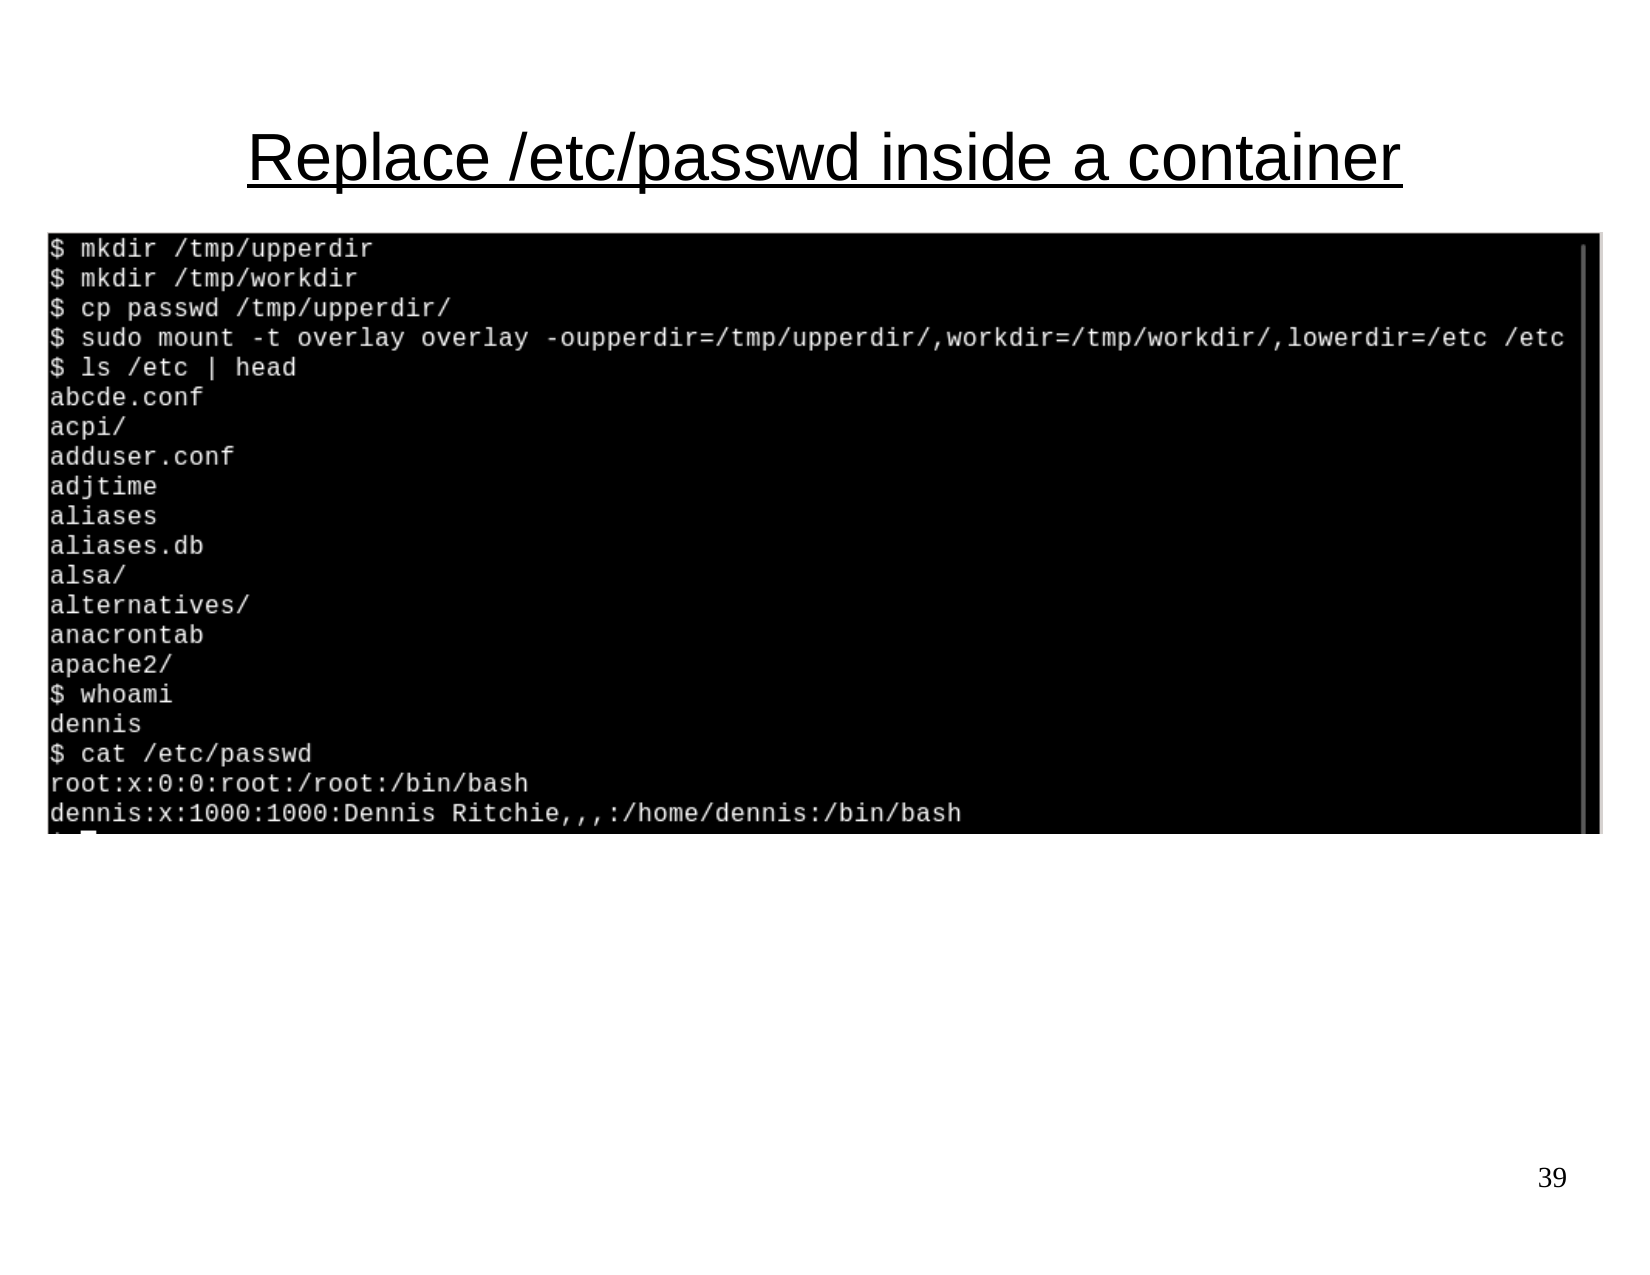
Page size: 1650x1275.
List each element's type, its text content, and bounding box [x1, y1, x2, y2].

title Replace /etc/passwd inside a container [82, 50, 1568, 232]
picture [47, 232, 1603, 834]
